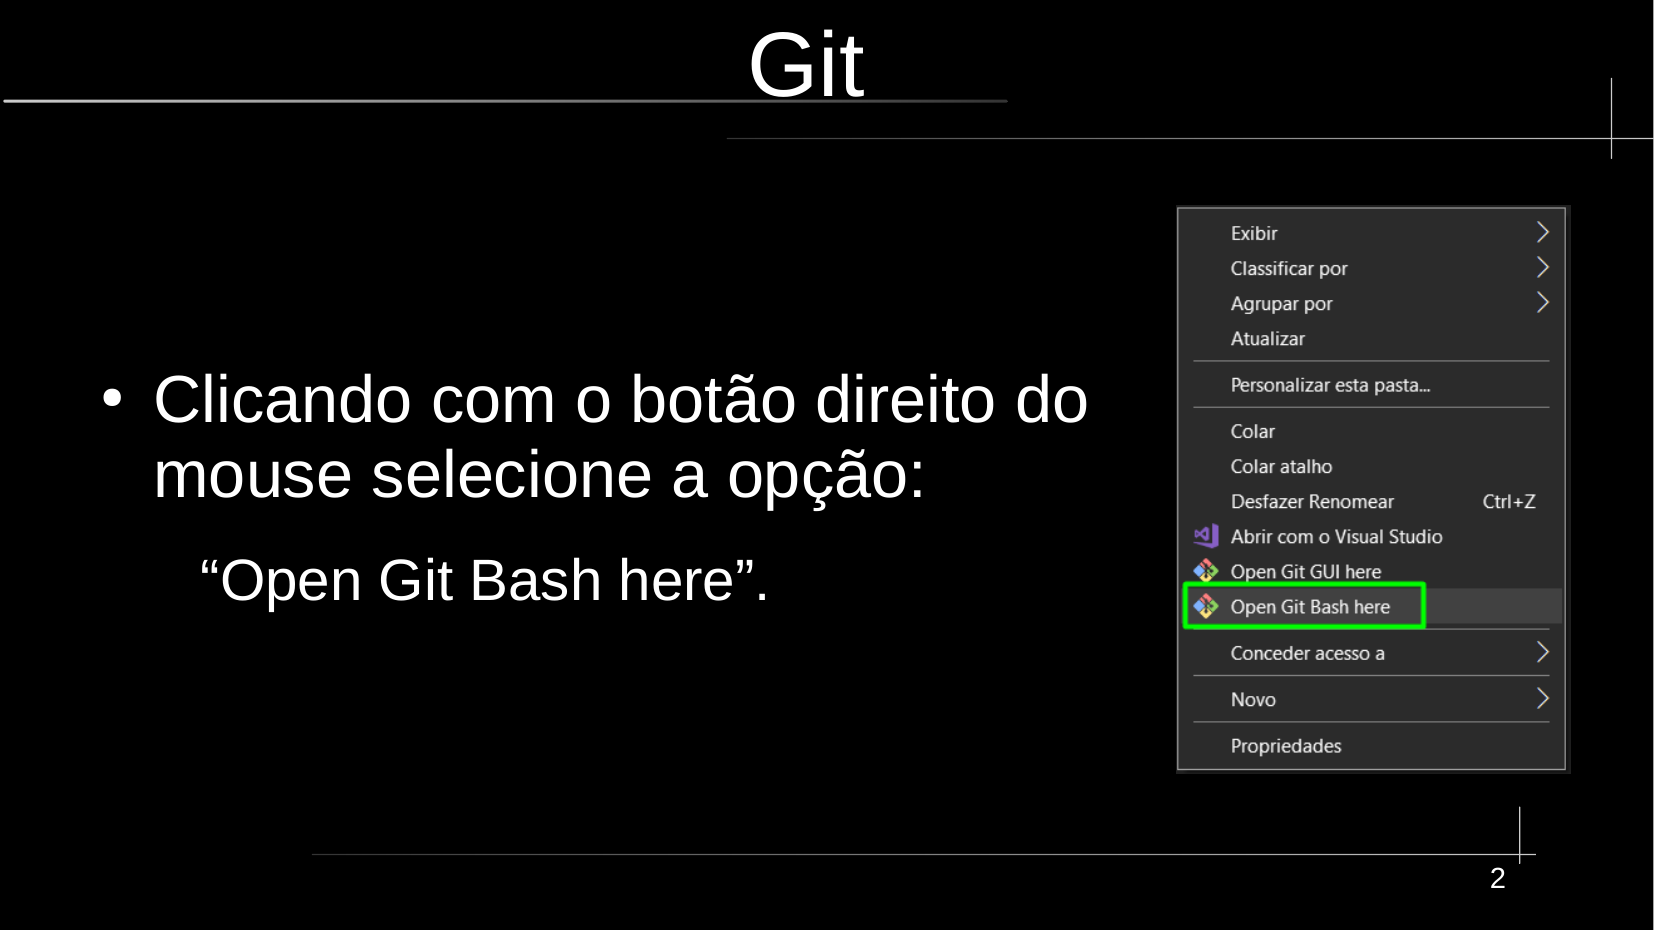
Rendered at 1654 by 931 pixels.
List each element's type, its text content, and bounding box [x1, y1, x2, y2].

picture [1176, 205, 1571, 774]
list Clicando com o botão direito do mouse selecione a opção: “Open Git Bash here”. [82, 217, 1143, 758]
title Git [23, 11, 1589, 119]
